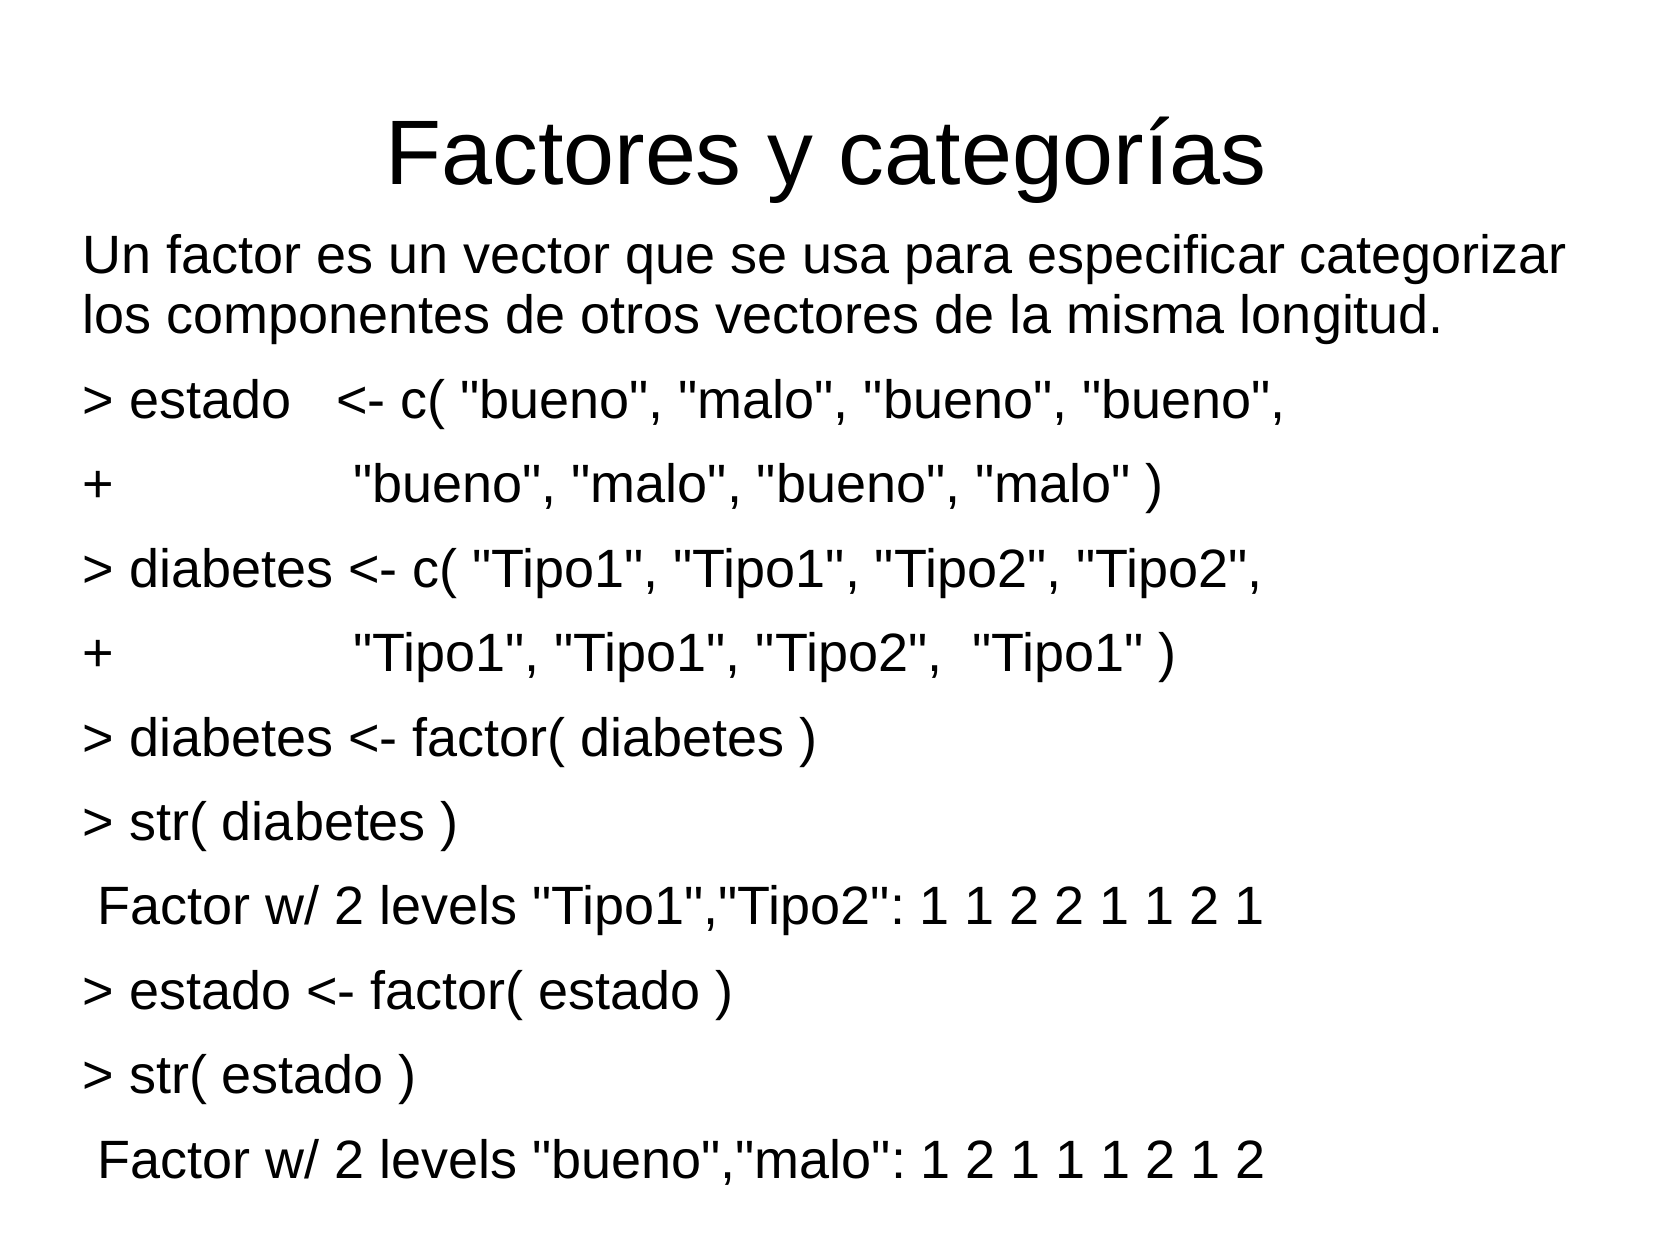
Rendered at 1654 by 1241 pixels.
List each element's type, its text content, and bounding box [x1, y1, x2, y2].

title Factores y categorías [82, 49, 1571, 224]
list Un factor es un vector que se usa para especificar categorizar los componentes de otros vectores de la misma longitud. > estado <- c( "bueno", "malo", "bueno", "bueno", + "bueno", "malo", "bueno", "malo" ) > diabetes <- c( "Tipo1", "Tipo1", "Tipo2", "Tipo2", + "Tipo1", "Tipo1", "Tipo2", "Tipo1" ) > diabetes <- factor( diabetes ) > str( diabetes ) Factor w/ 2 levels "Tipo1","Tipo2": 1 1 2 2 1 1 2 1 > estado <- factor( estado ) > str( estado ) Factor w/ 2 levels "bueno","malo": 1 2 1 1 1 2 1 2 [82, 224, 1571, 1193]
